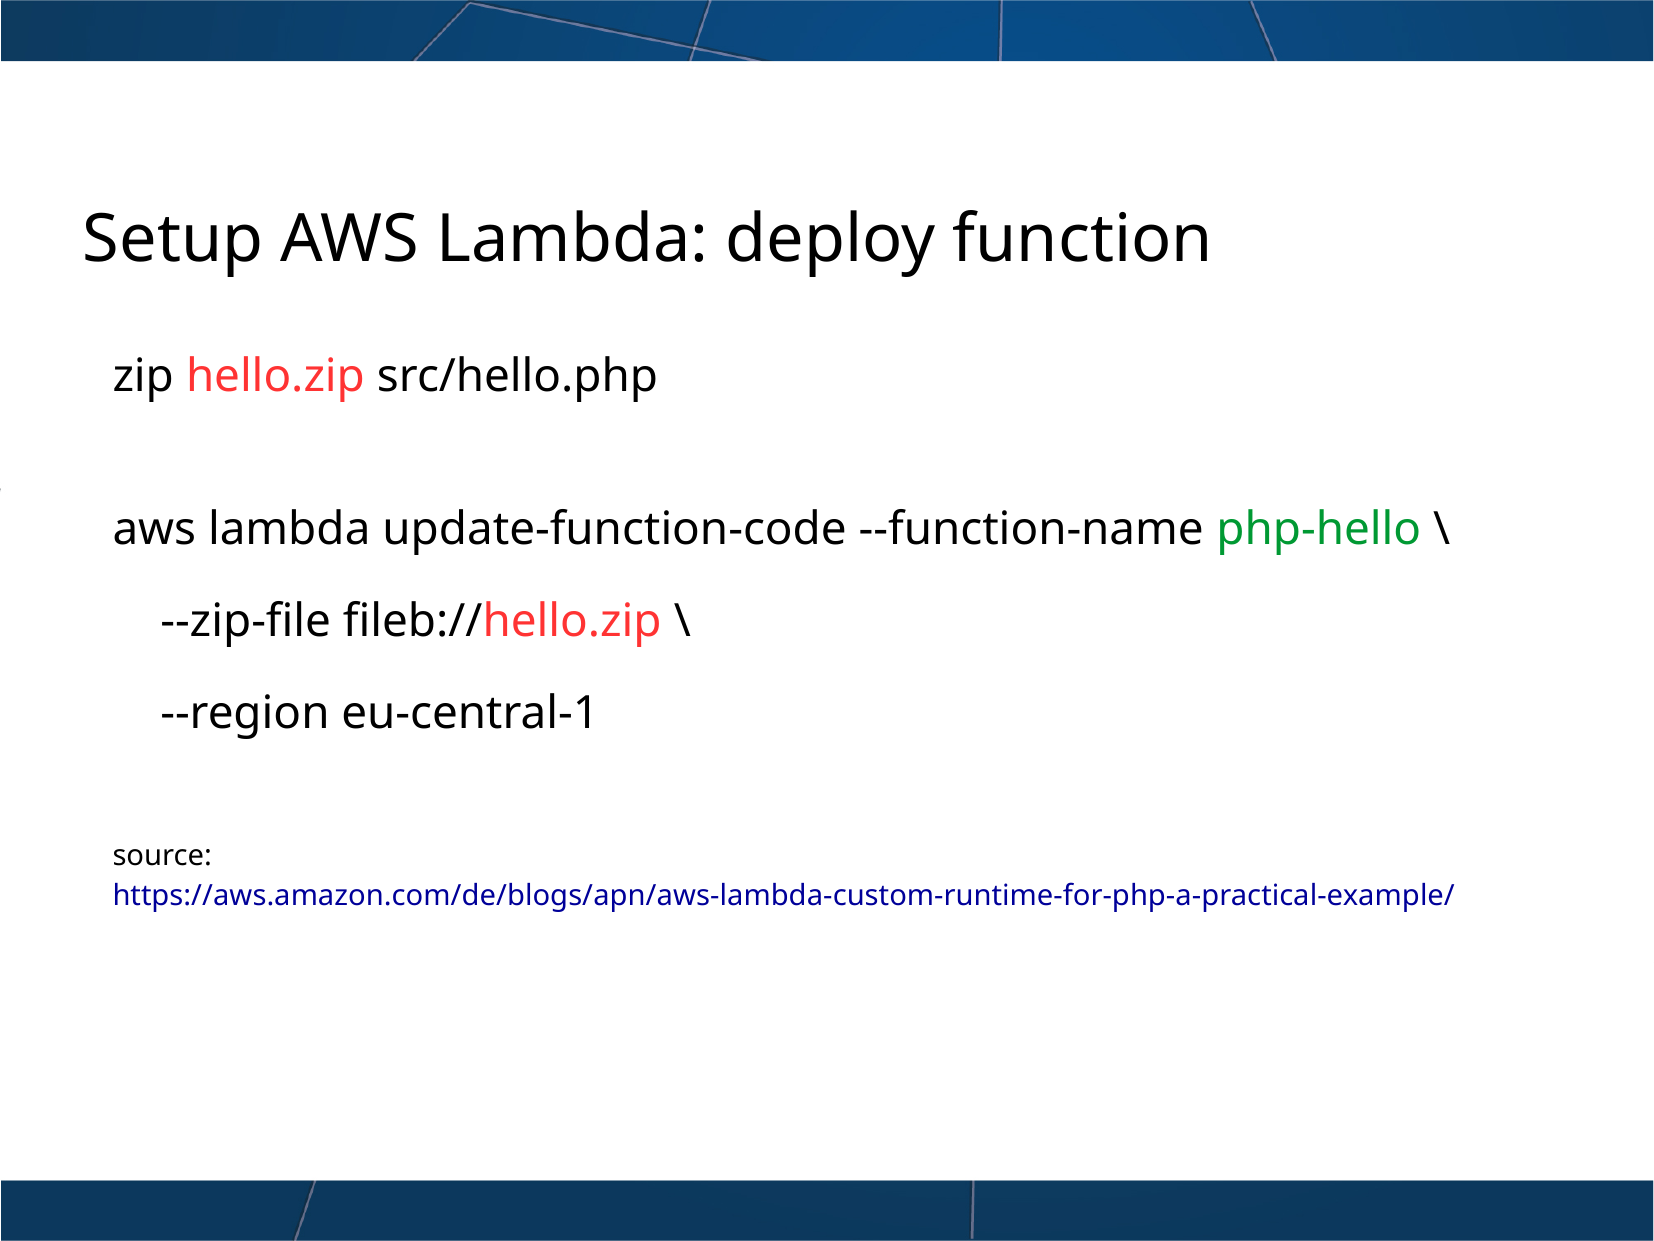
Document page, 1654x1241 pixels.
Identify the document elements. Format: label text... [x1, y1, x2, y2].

picture [0, 0, 1654, 1241]
list zip hello.zip src/hello.php aws lambda update-function-code --function-name php-hello \ --zip-file fileb://hello.zip \ --region eu-central-1 source: https://aws.amazon.com/de/blogs/apn/aws-lambda-custom-runtime-for-php-a-practical-example/ [112, 342, 1613, 1151]
title Setup AWS Lambda: deploy function [82, 139, 1571, 332]
